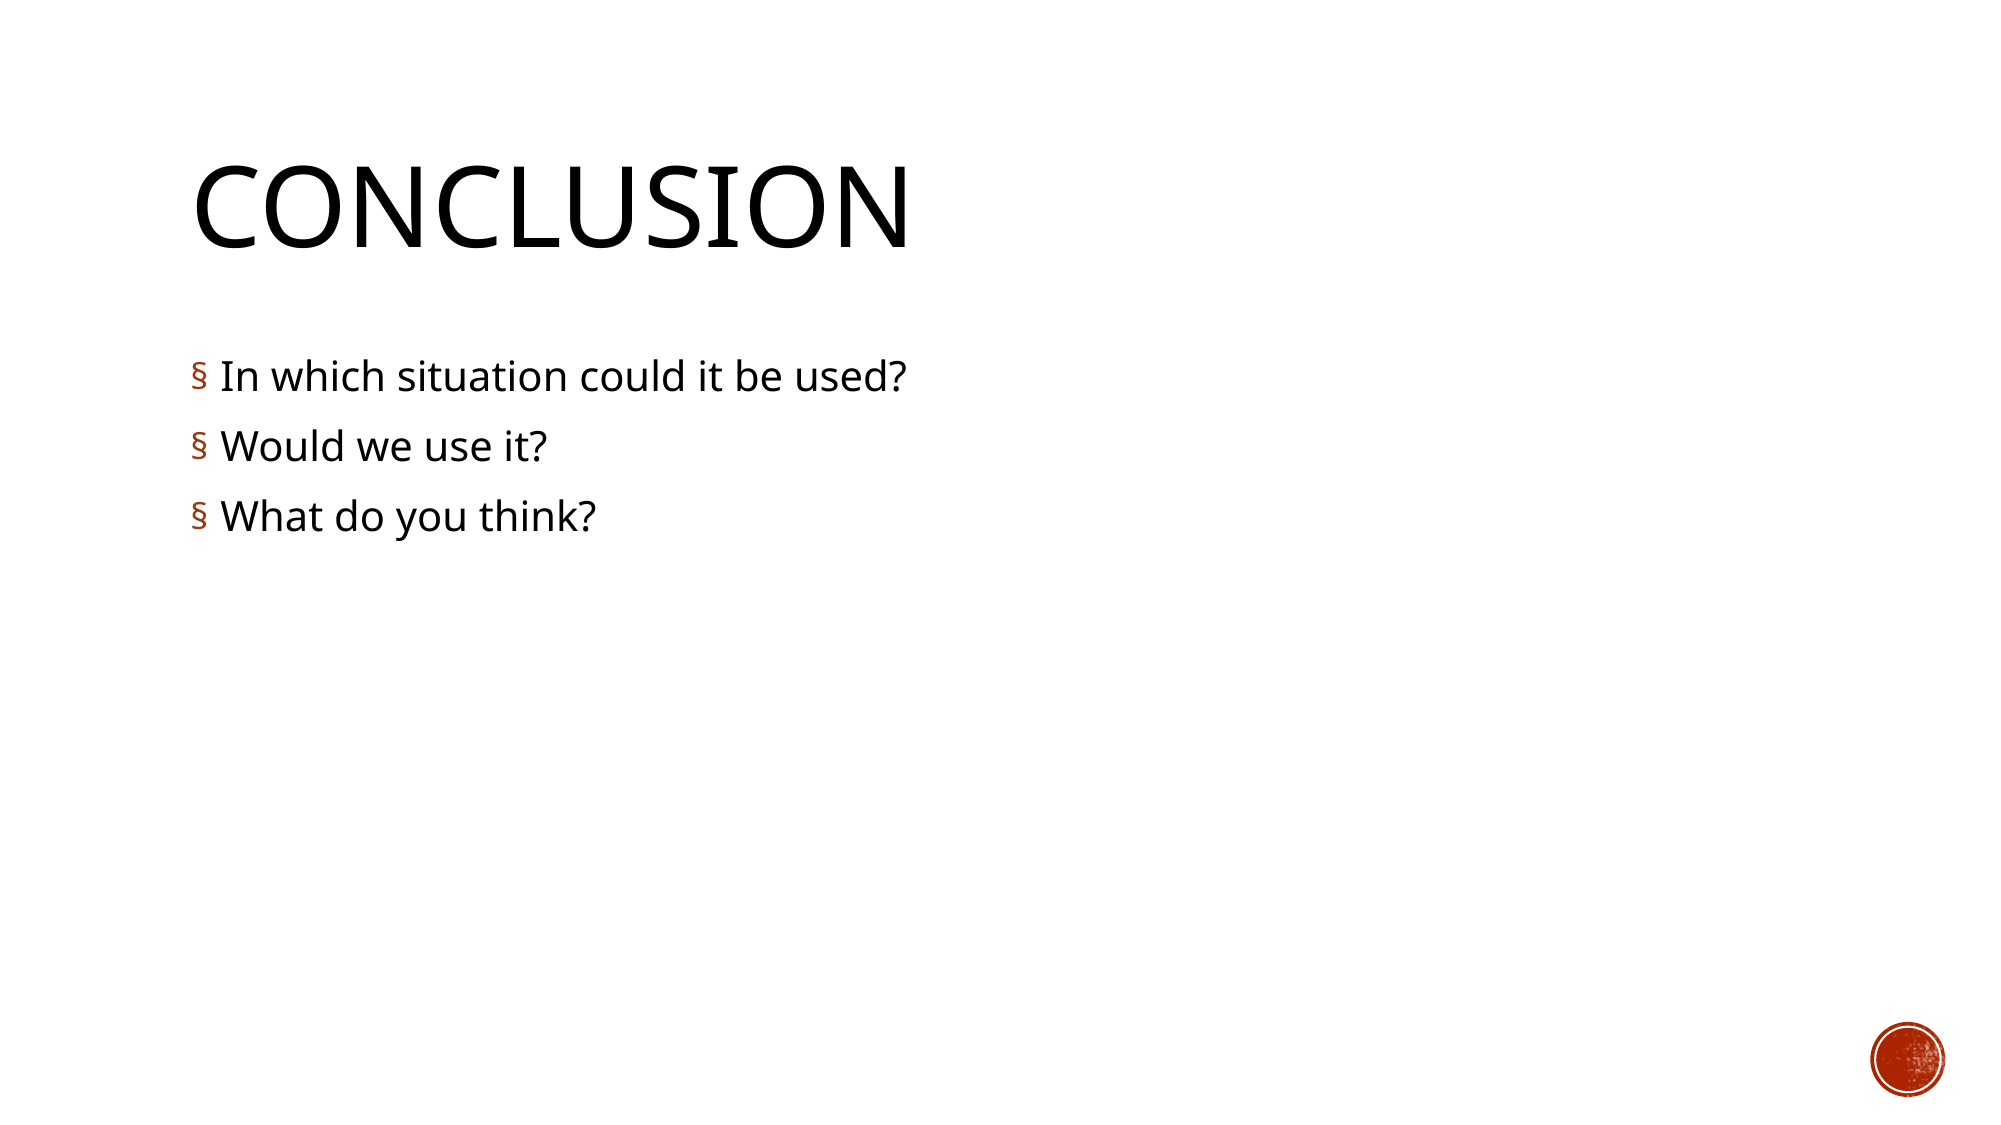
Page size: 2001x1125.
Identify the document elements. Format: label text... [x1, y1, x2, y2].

title Conclusion [175, 79, 1826, 344]
list In which situation could it be used? Would we use it? What do you think? [175, 348, 1826, 1013]
